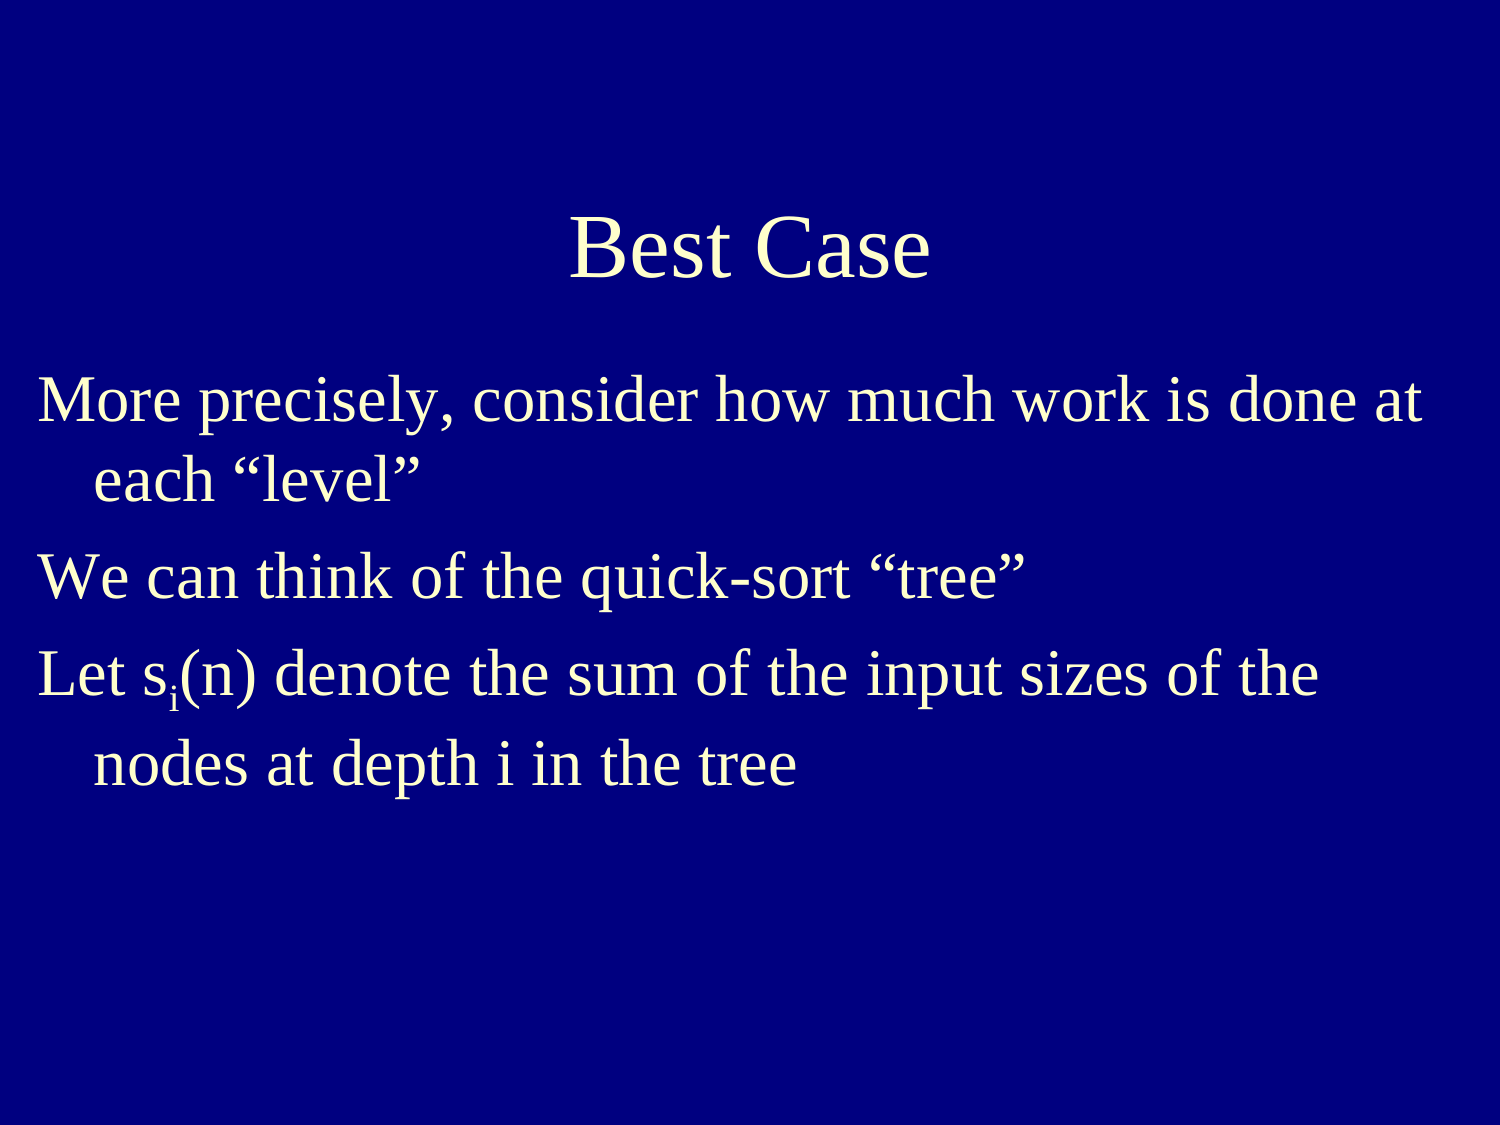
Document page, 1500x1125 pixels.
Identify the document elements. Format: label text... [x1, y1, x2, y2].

list More precisely, consider how much work is done at each “level” We can think of the quick-sort “tree” Let si(n) denote the sum of the input sizes of the nodes at depth i in the tree [22, 347, 1482, 1026]
title Best Case [22, 145, 1480, 336]
